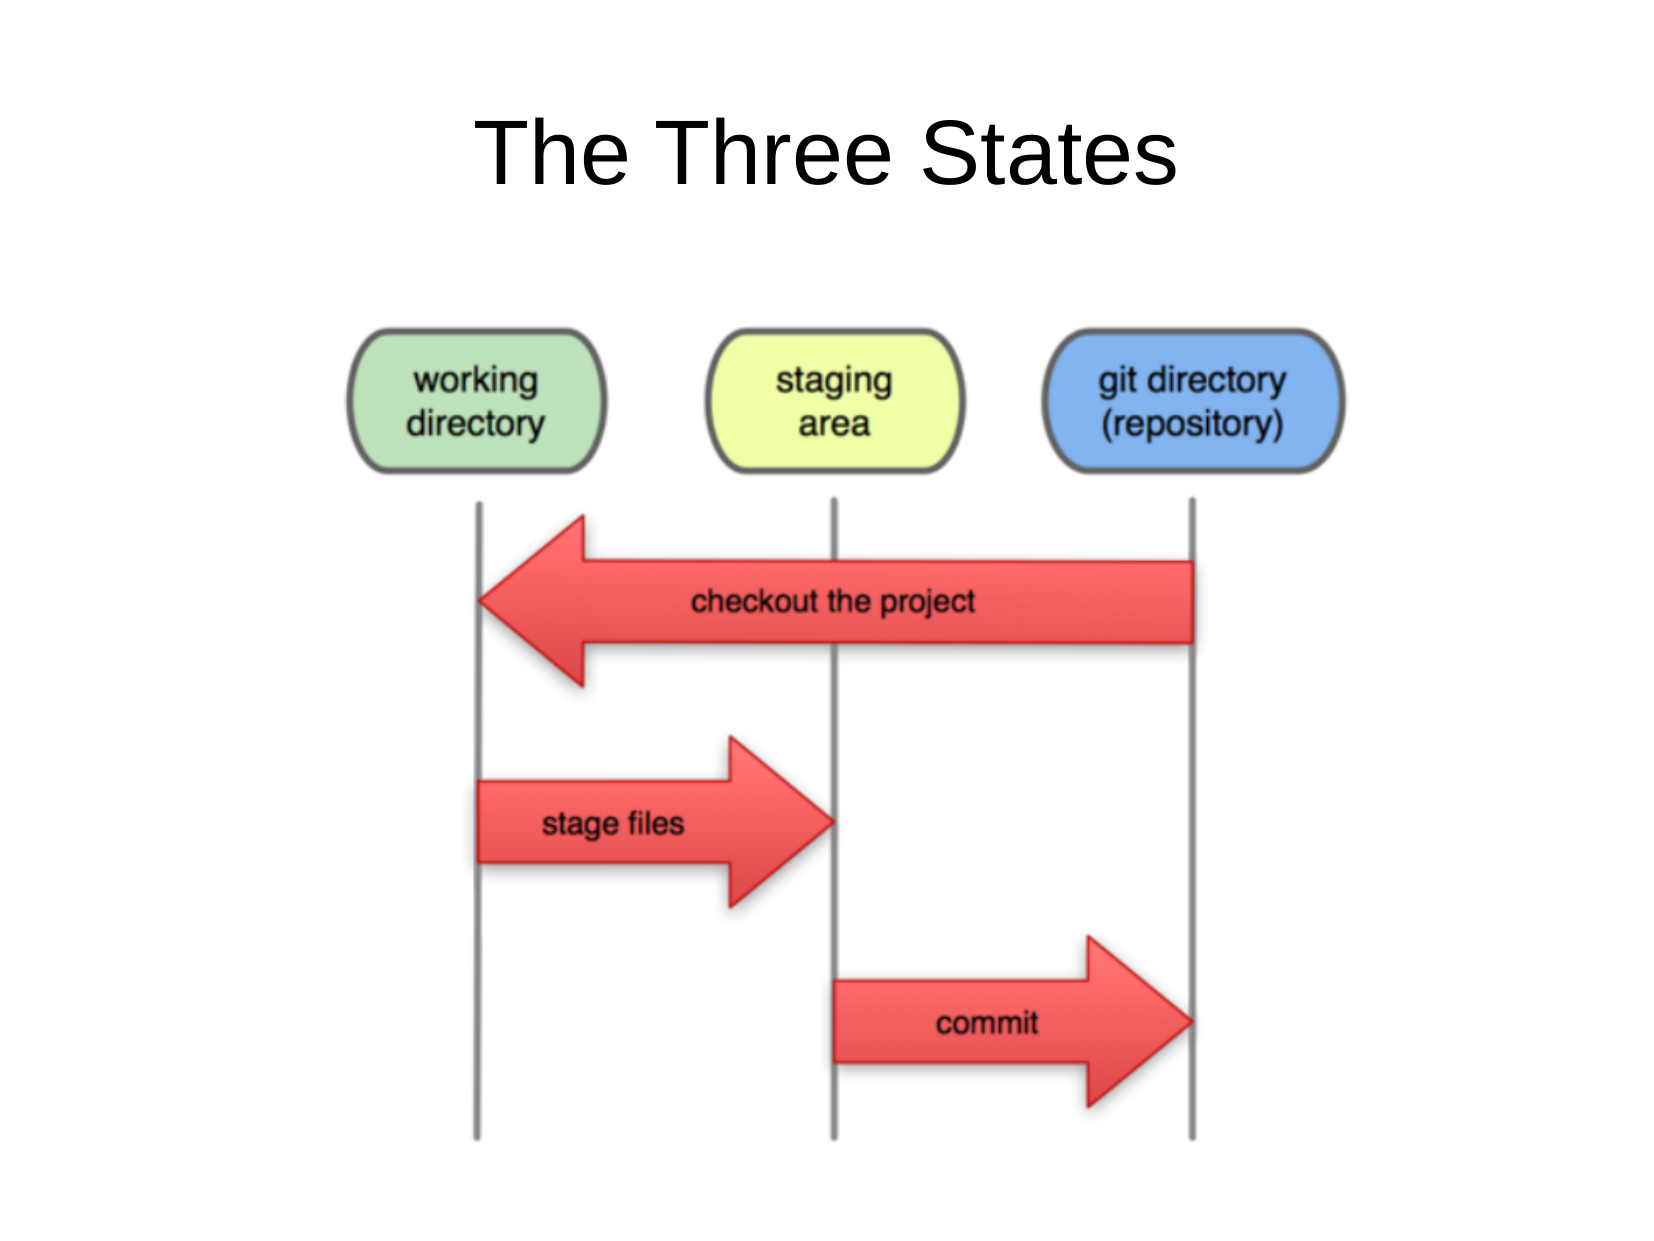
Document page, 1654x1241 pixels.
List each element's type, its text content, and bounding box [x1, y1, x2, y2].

picture [275, 295, 1465, 1158]
title The Three States [82, 49, 1571, 257]
